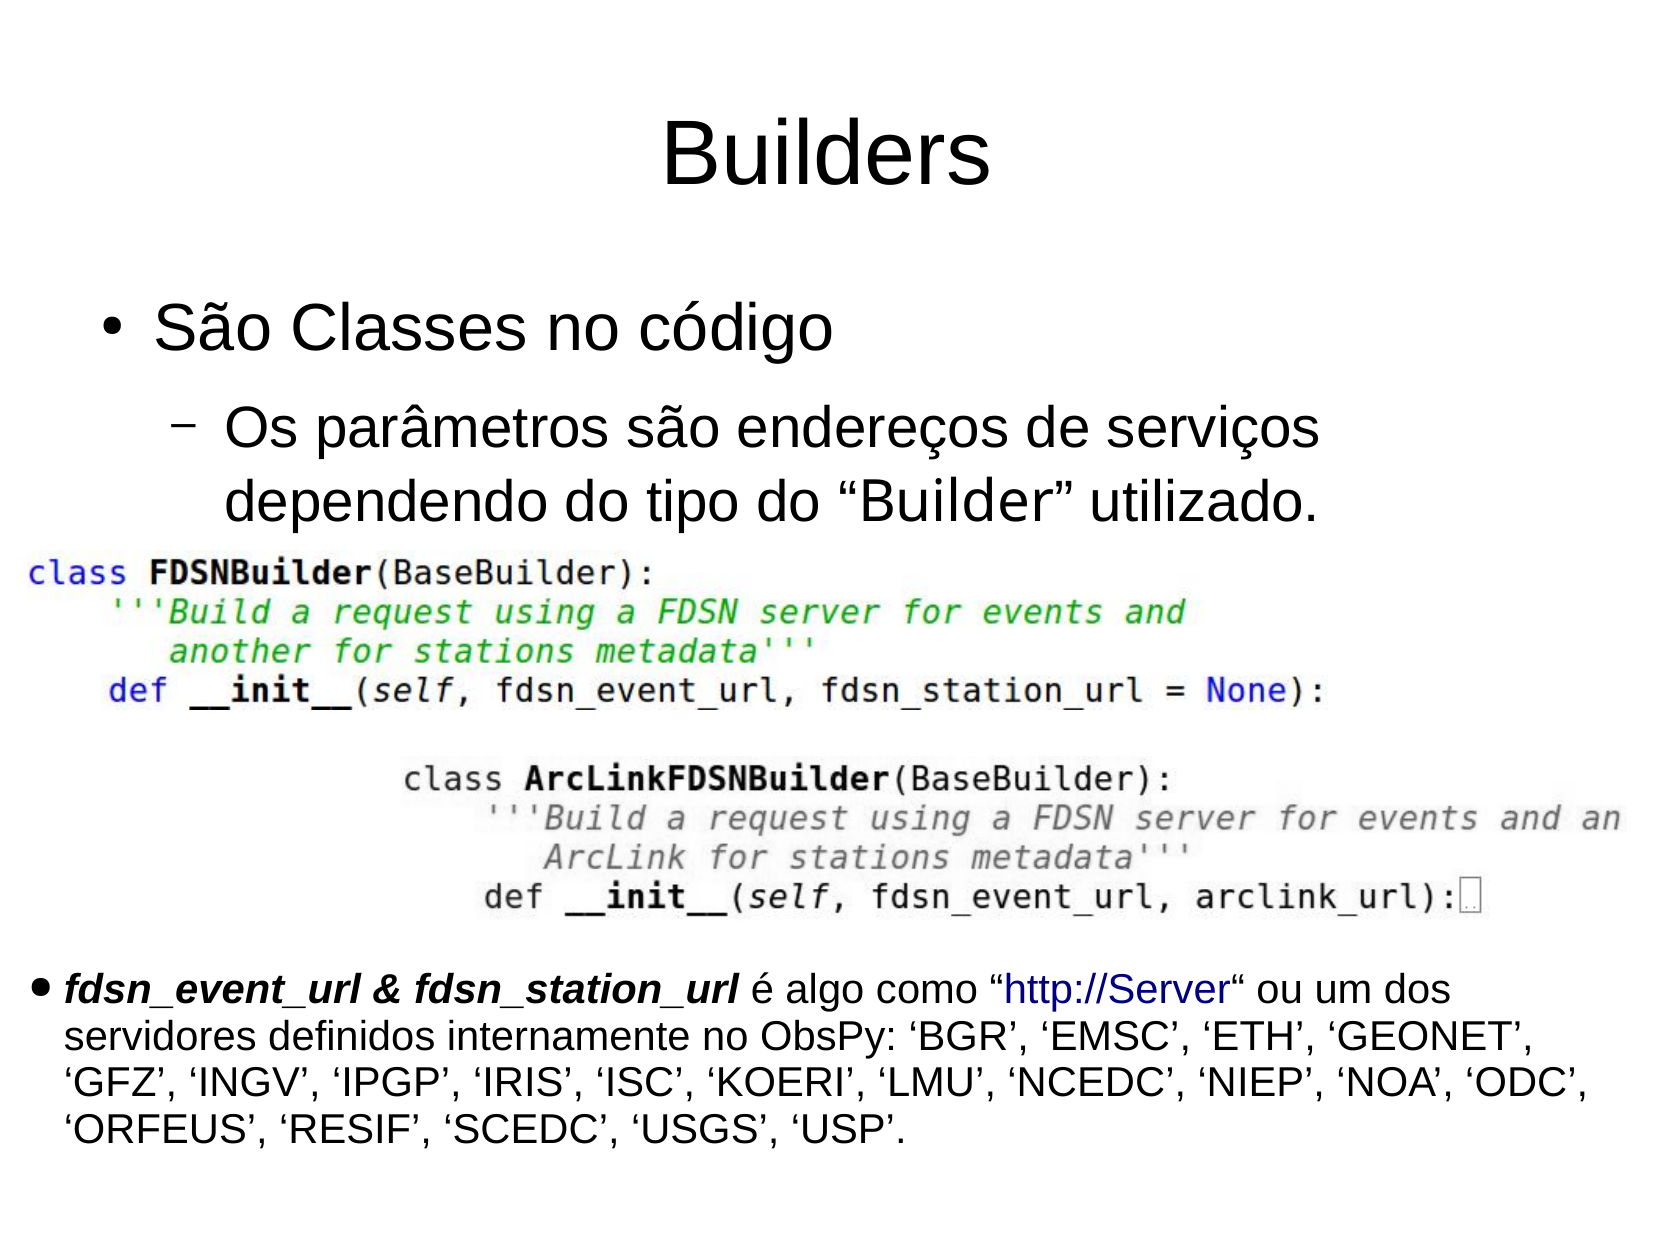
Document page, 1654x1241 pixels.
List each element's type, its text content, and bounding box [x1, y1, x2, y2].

list São Classes no código Os parâmetros são endereços de serviços dependendo do tipo do “Builder” utilizado. [82, 290, 1589, 958]
title Builders [82, 49, 1571, 257]
text_box fdsn_event_url & fdsn_station_url é algo como “http://Server“ ou um dos servidores definidos internamente no ObsPy: ‘BGR’, ‘EMSC’, ‘ETH’, ‘GEONET’, ‘GFZ’, ‘INGV’, ‘IPGP’, ‘IRIS’, ‘ISC’, ‘KOERI’, ‘LMU’, ‘NCEDC’, ‘NIEP’, ‘NOA’, ‘ODC’, ‘ORFEUS’, ‘RESIF’, ‘SCEDC’, ‘USGS’, ‘USP’. [13, 958, 1639, 1227]
picture [401, 756, 1627, 921]
picture [27, 550, 1333, 710]
